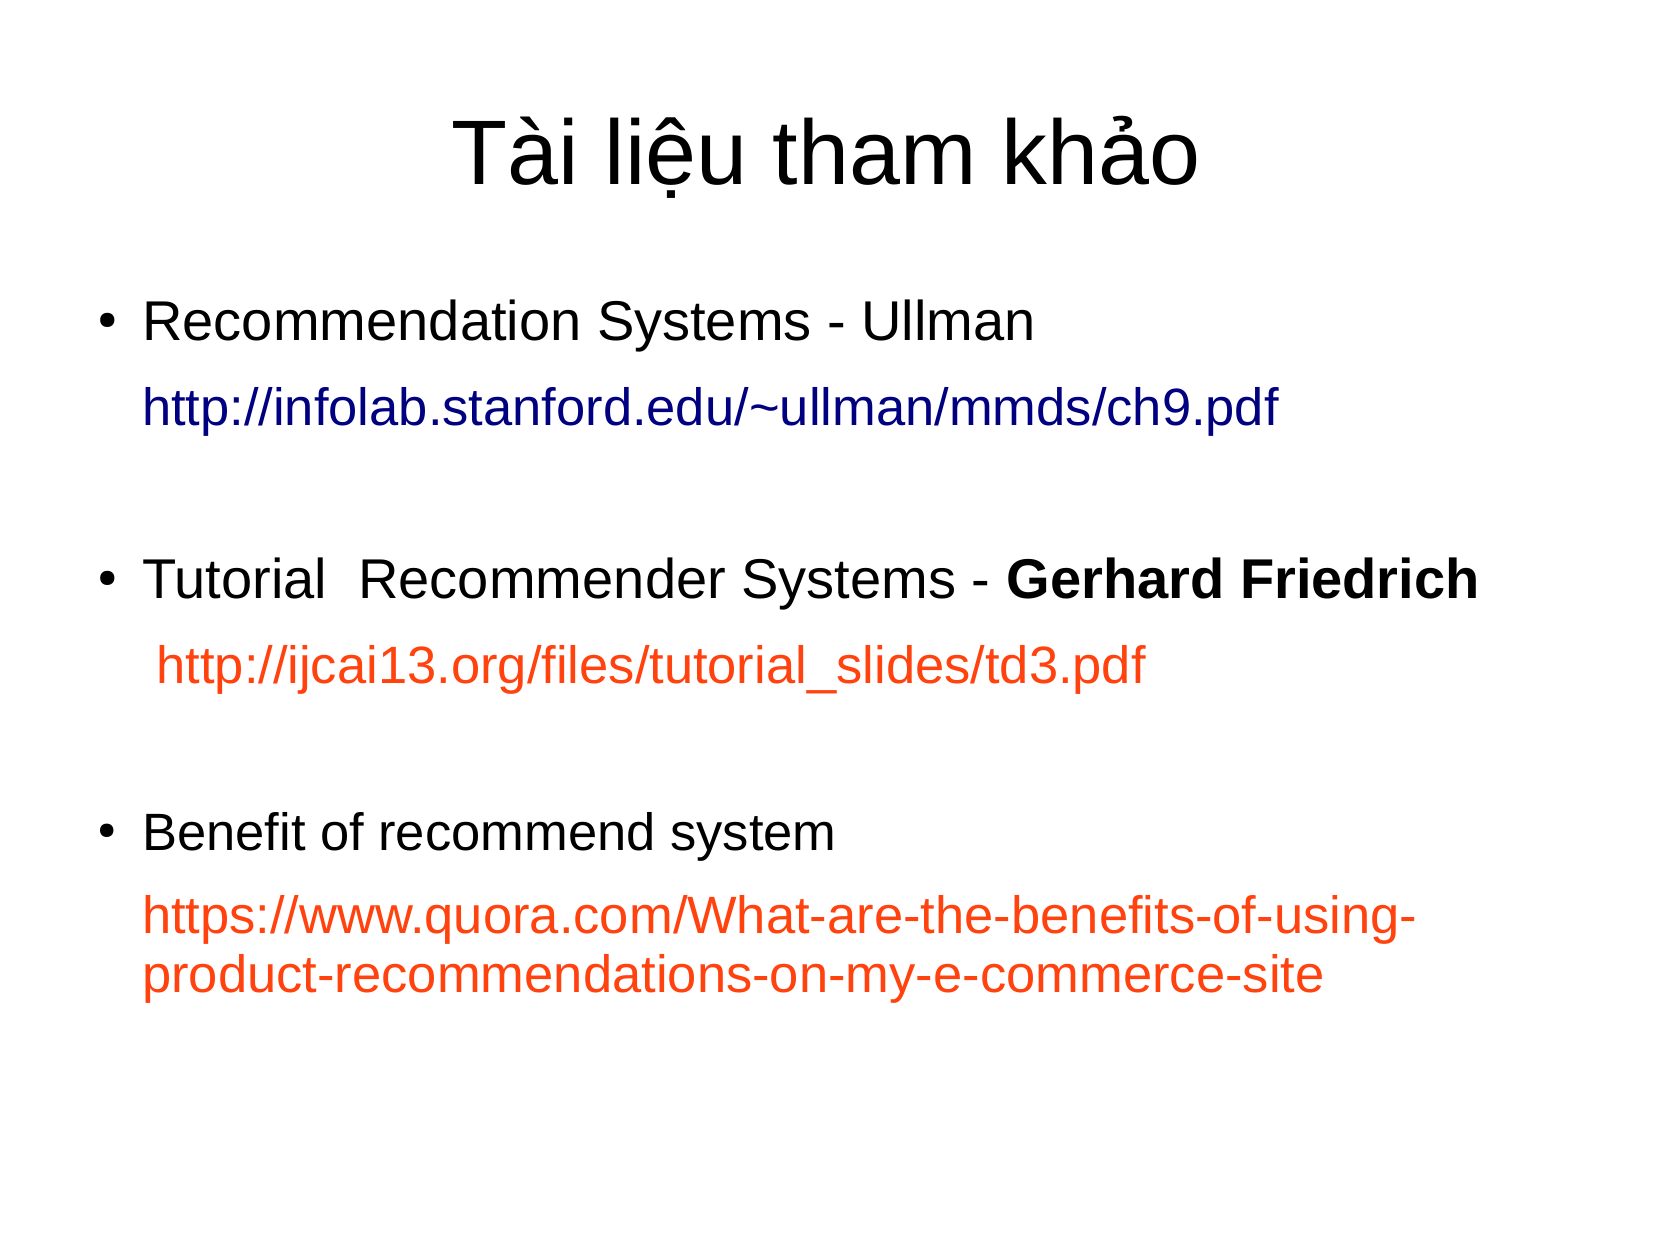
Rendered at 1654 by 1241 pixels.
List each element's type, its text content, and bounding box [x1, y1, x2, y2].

title Tài liệu tham khảo [82, 49, 1571, 257]
list Recommendation Systems - Ullman http://infolab.stanford.edu/~ullman/mmds/ch9.pdf Tutorial Recommender Systems - Gerhard Friedrich http://ijcai13.org/files/tutorial_slides/td3.pdf Benefit of recommend system https://www.quora.com/What-are-the-benefits-of-using-product-recommendations-on-my-e-commerce-site [82, 290, 1571, 1010]
